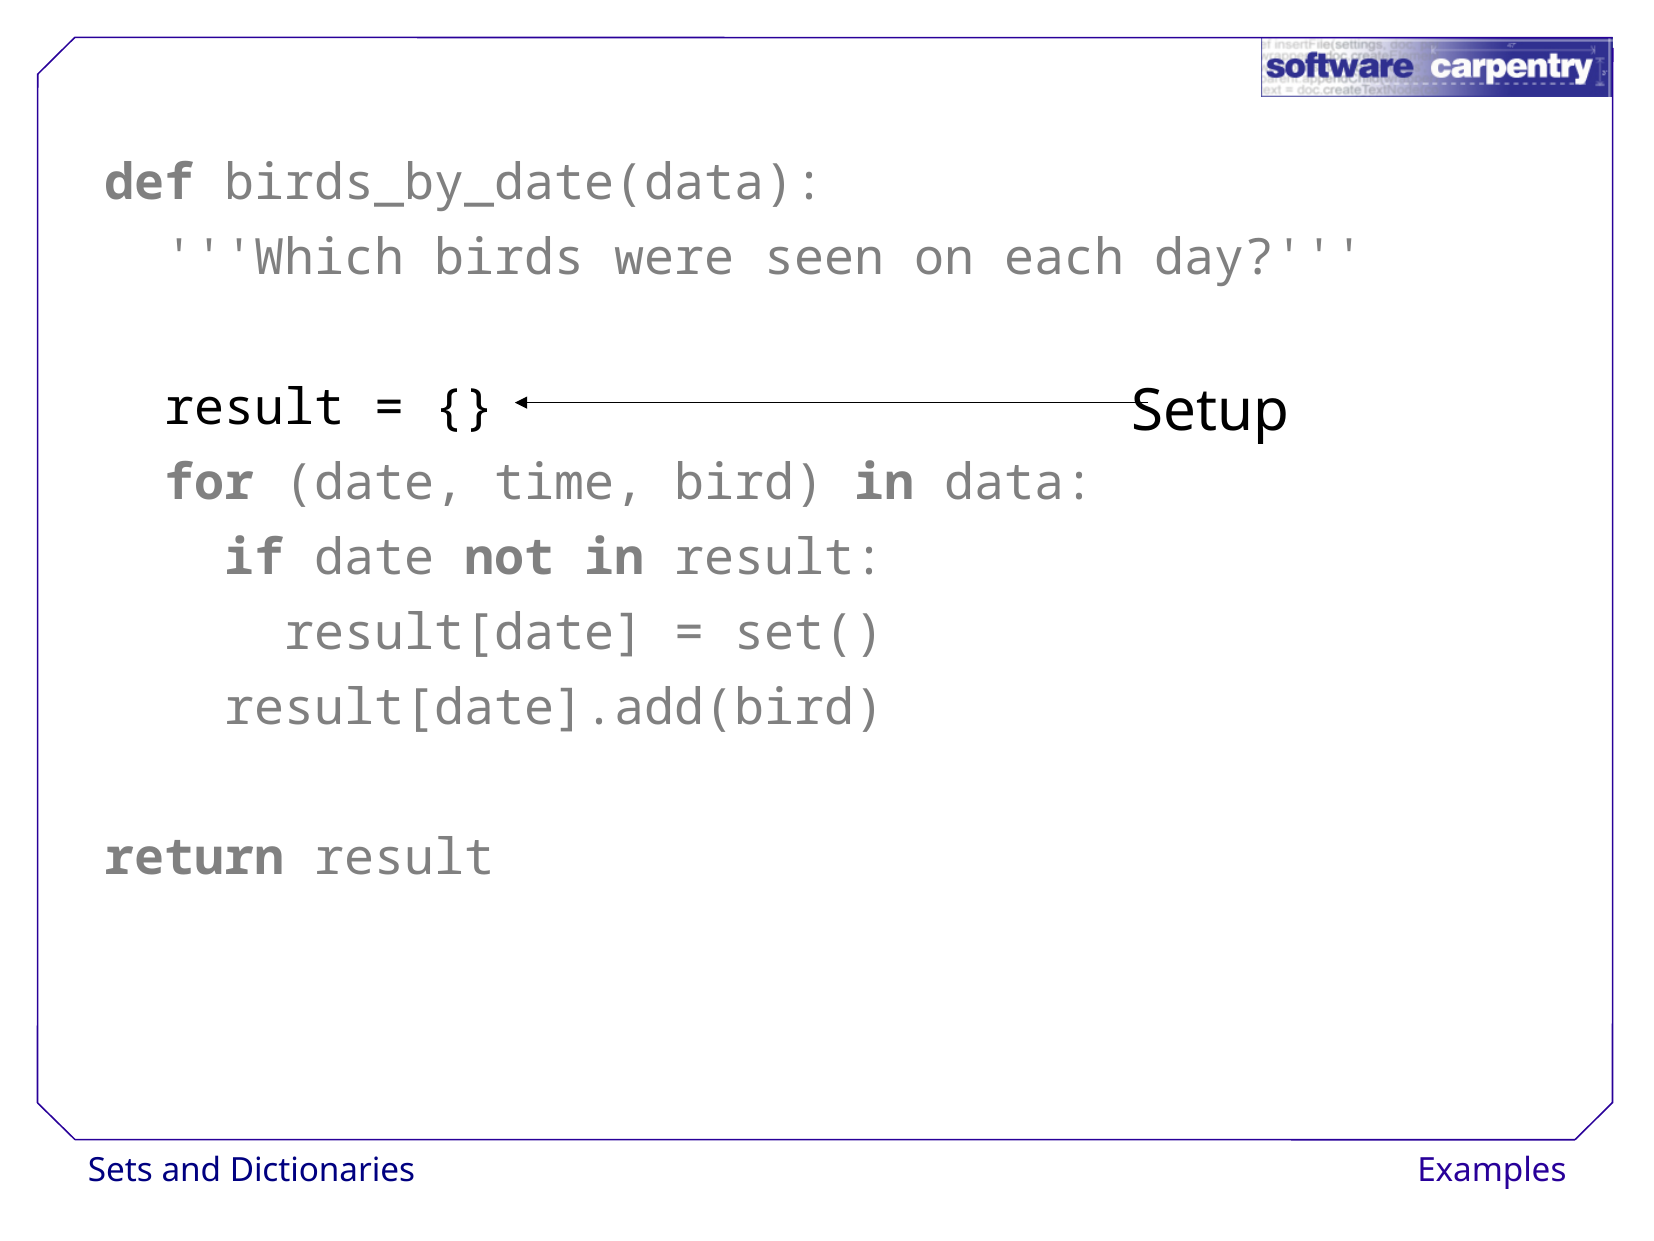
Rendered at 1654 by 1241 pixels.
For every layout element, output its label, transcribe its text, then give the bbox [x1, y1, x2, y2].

text_box def birds_by_date(data): '''Which birds were seen on each day?''' result = {} for (date, time, bird) in data: if date not in result: result[date] = set() result[date].add(bird) return result [89, 126, 1512, 1058]
text_box Setup [1116, 329, 1454, 451]
picture [1261, 39, 1613, 97]
